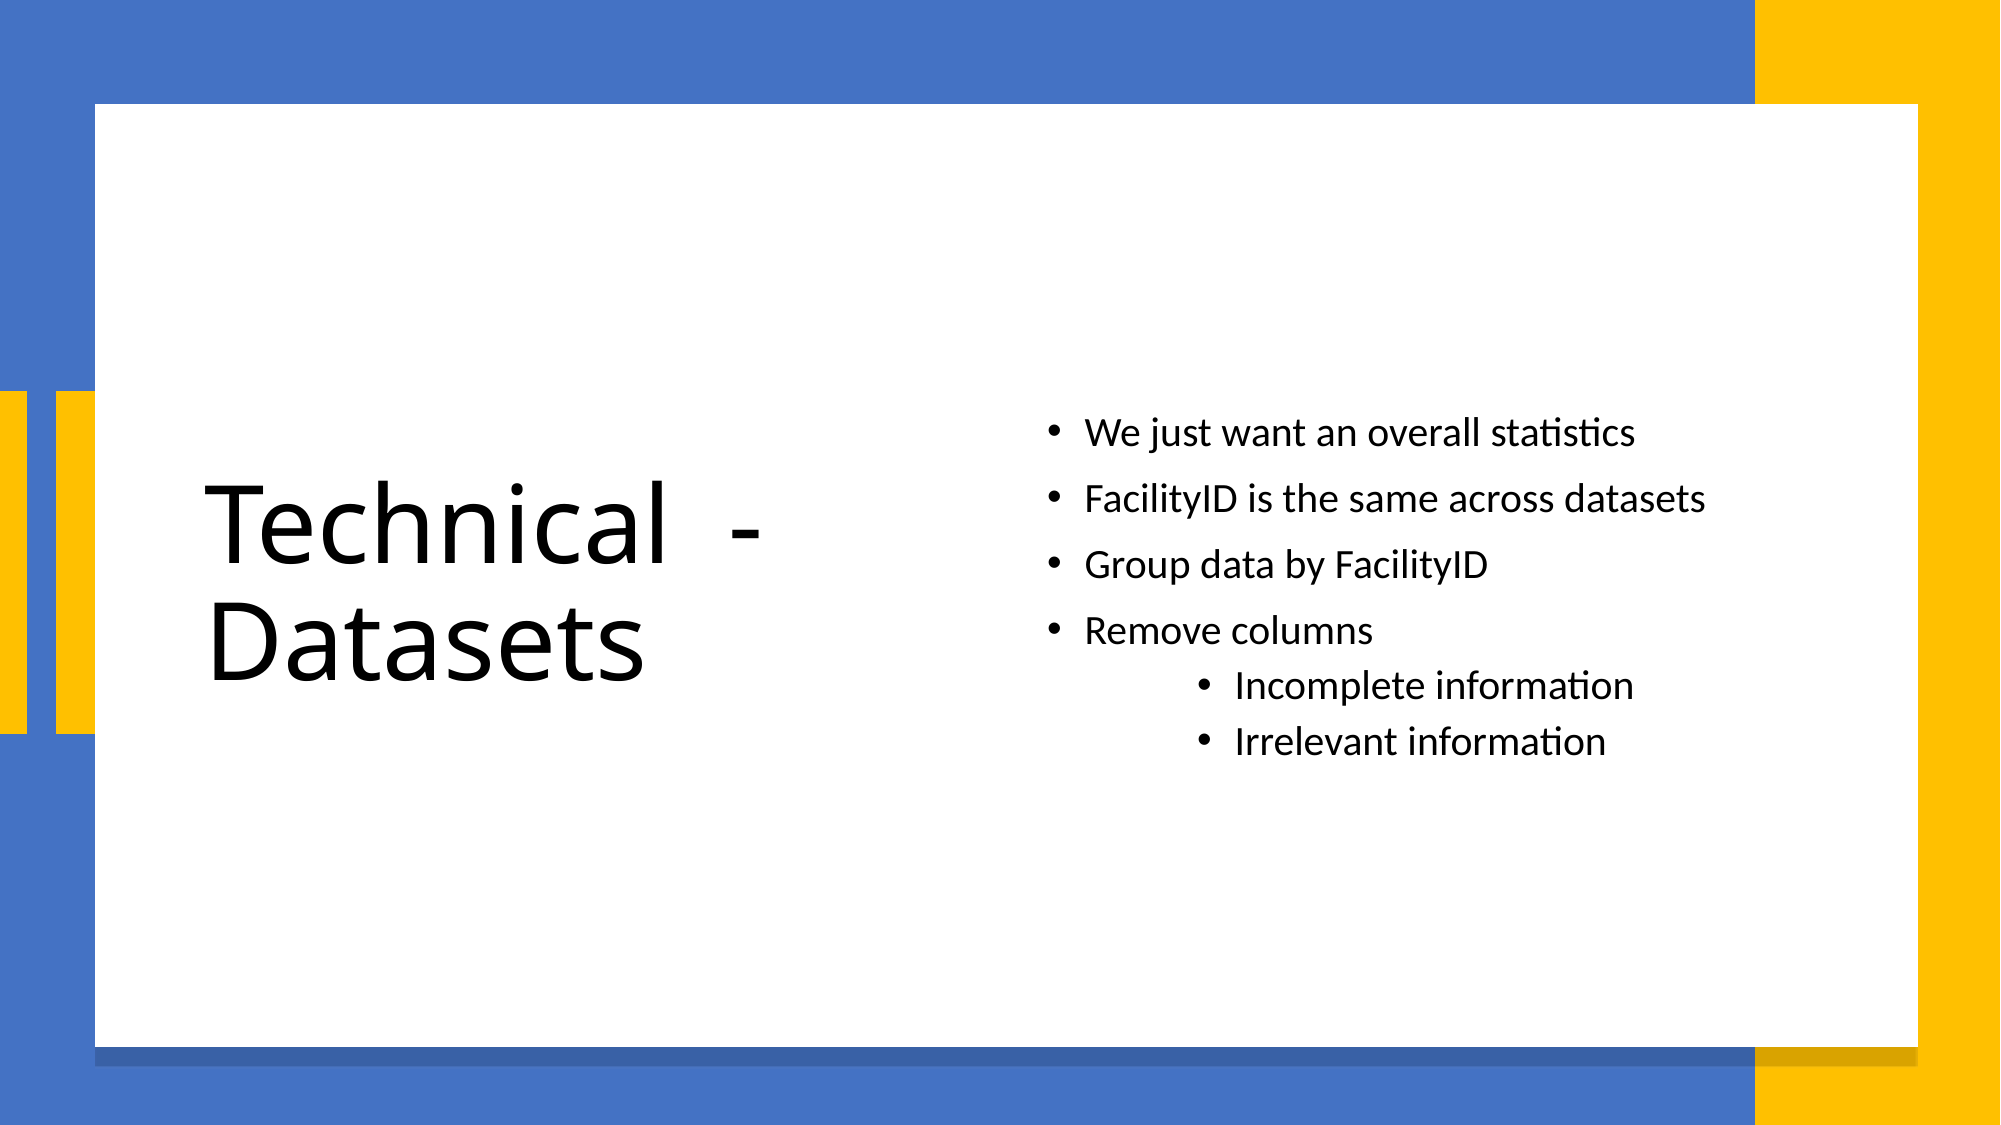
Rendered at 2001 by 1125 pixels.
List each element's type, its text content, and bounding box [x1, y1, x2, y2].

list We just want an overall statistics FacilityID is the same across datasets Group data by FacilityID Remove columns Incomplete information Irrelevant information [1032, 203, 1848, 972]
text_box [0, 0, 2000, 1125]
title Technical - Datasets [189, 203, 847, 972]
